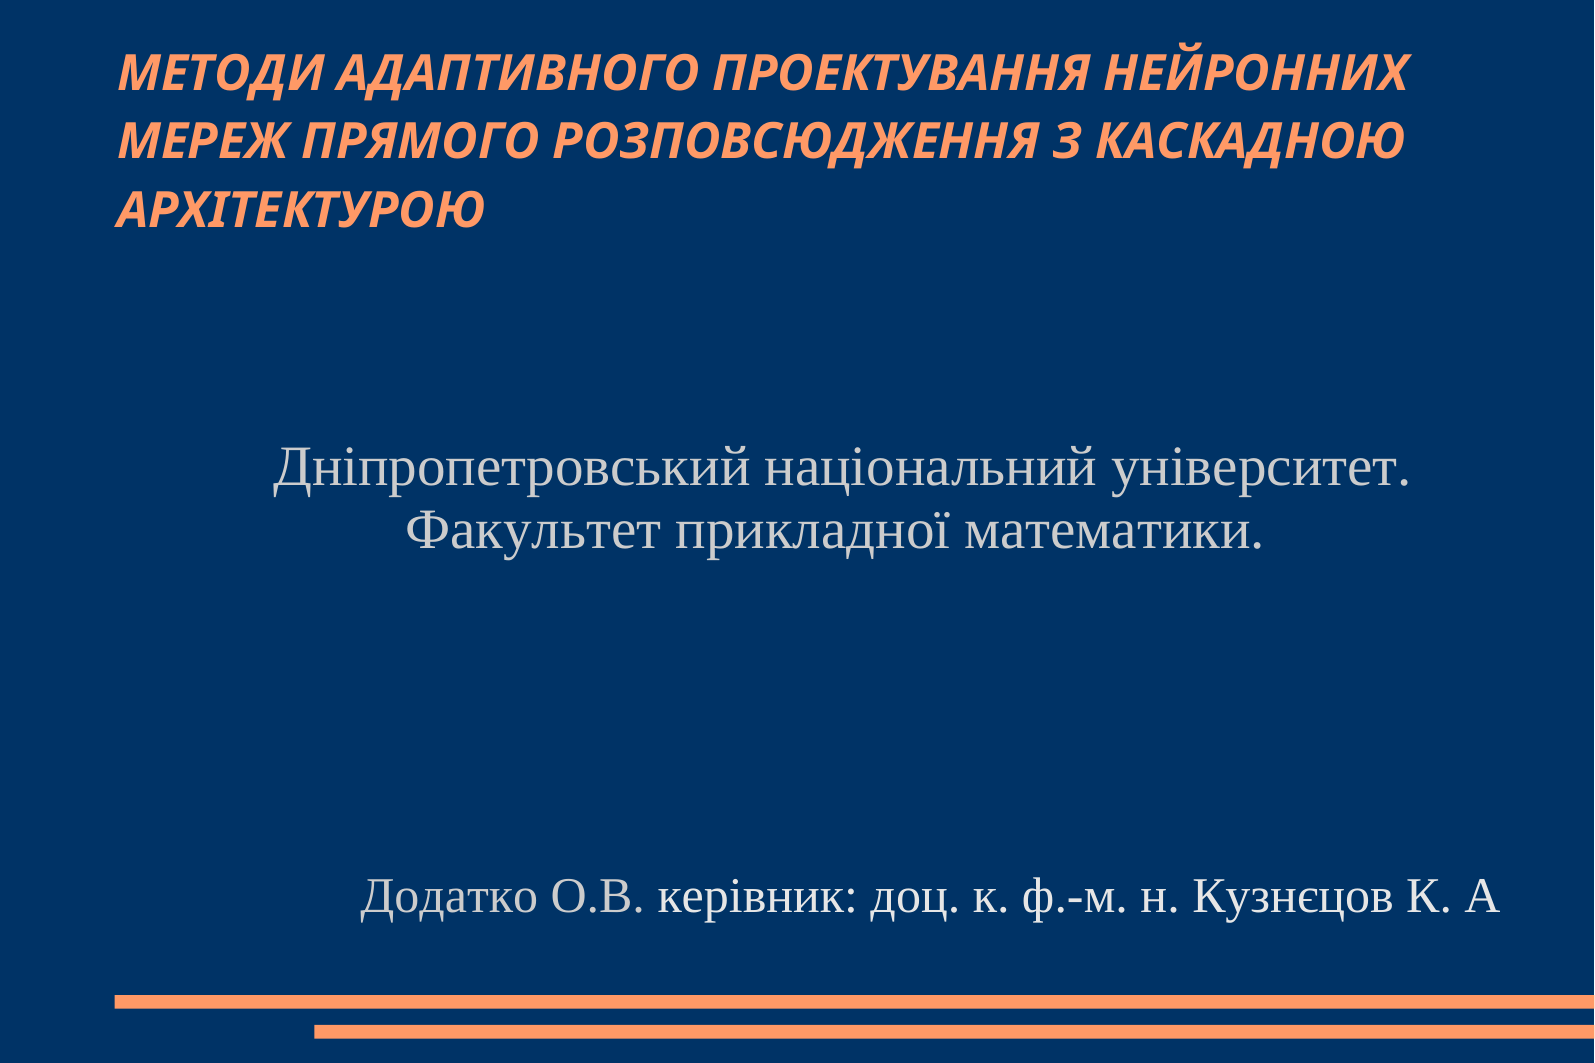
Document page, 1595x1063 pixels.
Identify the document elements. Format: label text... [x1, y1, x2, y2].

title МЕТОДИ АДАПТИВНОГО ПРОЕКТУВАННЯ НЕЙРОННИХ МЕРЕЖ ПРЯМОГО РОЗПОВСЮДЖЕННЯ З КАСКАДНОЮ АРХІТЕКТУРОЮ [117, 19, 1479, 260]
subtitle Дніпропетровський національний університет. Факультет прикладної математики. Додатко О.В. керівник: доц. к. ф.-м. н. Кузнєцов К. А [172, 303, 1514, 992]
